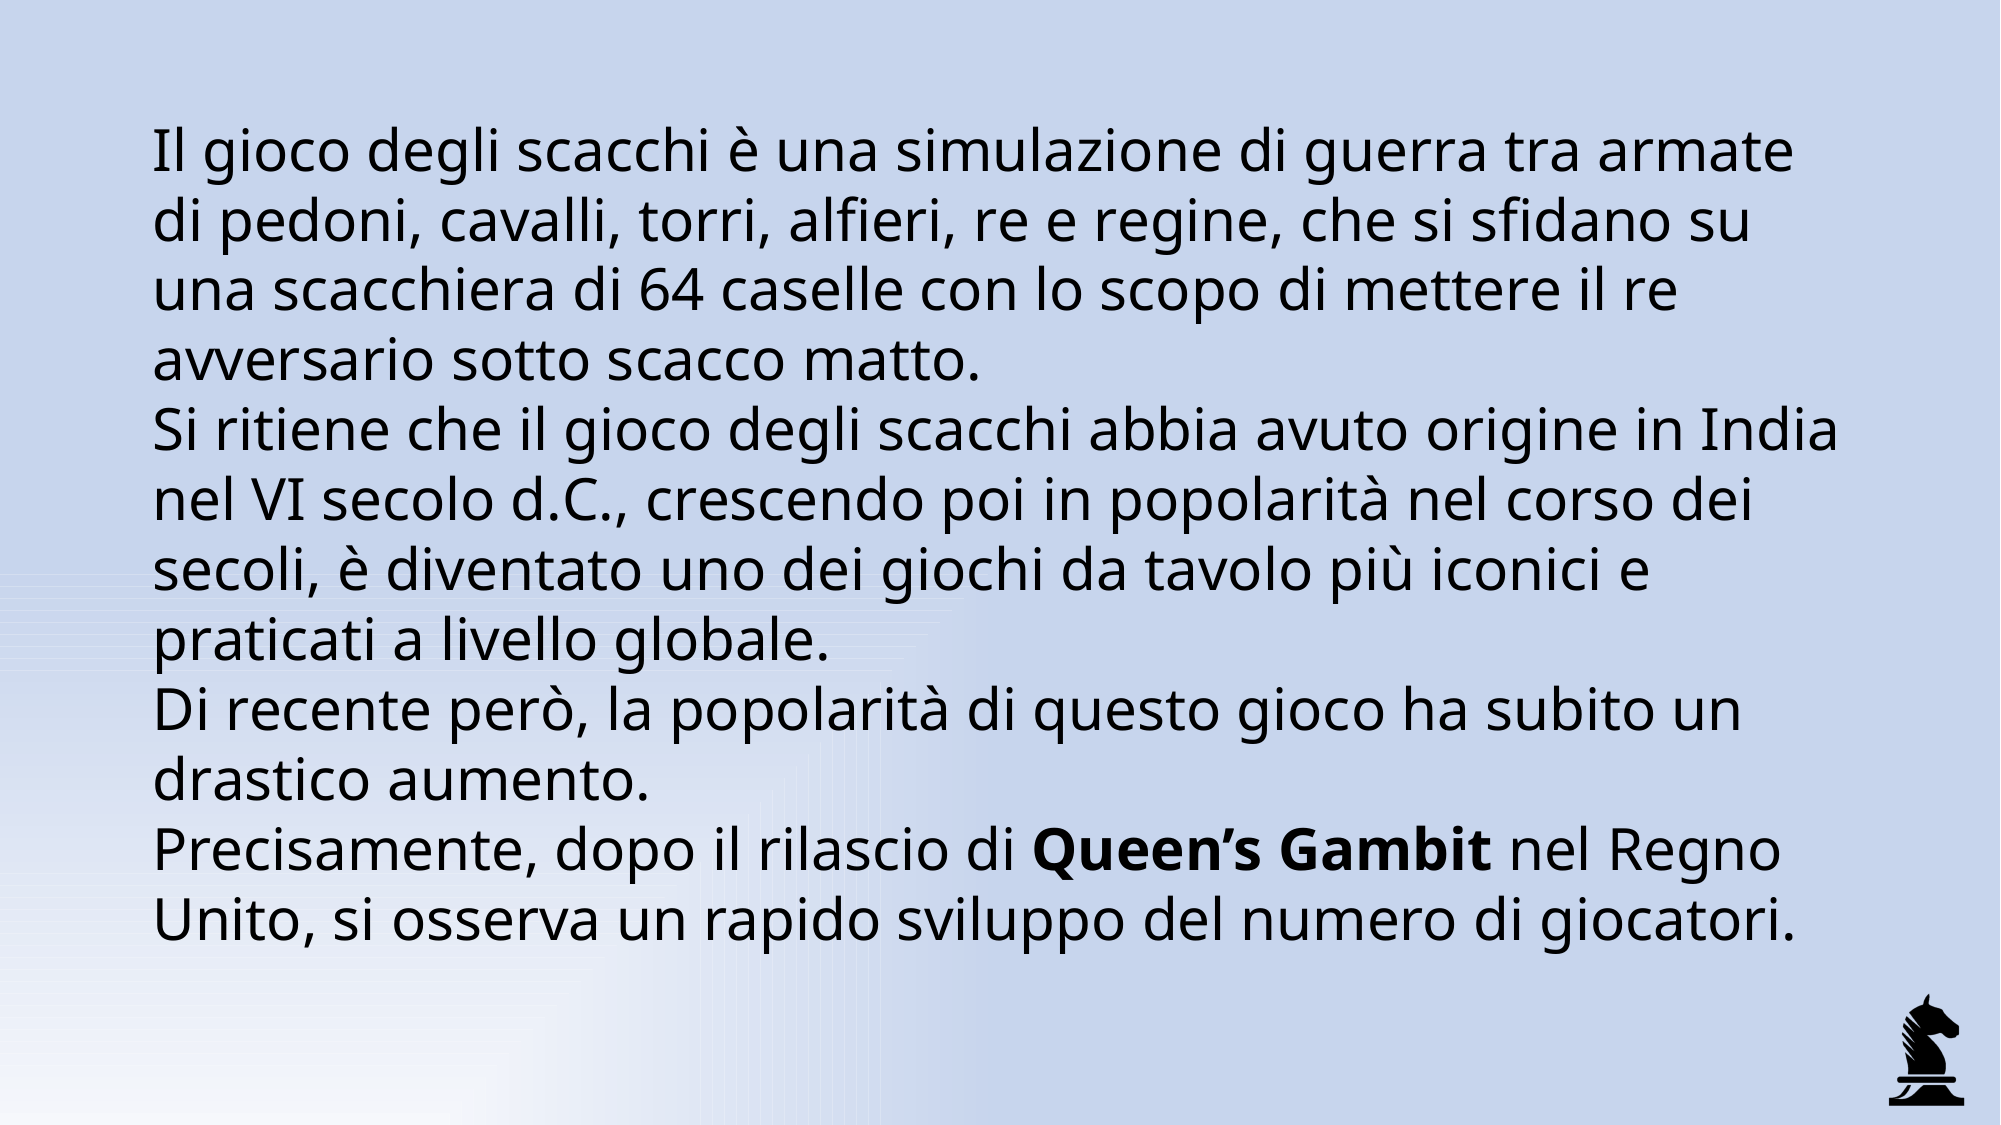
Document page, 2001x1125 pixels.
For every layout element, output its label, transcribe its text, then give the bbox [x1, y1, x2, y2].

title Il gioco degli scacchi è una simulazione di guerra tra armate di pedoni, cavalli, torri, alfieri, re e regine, che si sfidano su una scacchiera di 64 caselle con lo scopo di mettere il re avversario sotto scacco matto. Si ritiene che il gioco degli scacchi abbia avuto origine in India nel VI secolo d.C., crescendo poi in popolarità nel corso dei secoli, è diventato uno dei giochi da tavolo più iconici e praticati a livello globale. Di recente però, la popolarità di questo gioco ha subito un drastico aumento. Precisamente, dopo il rilascio di Queen’s Gambit nel Regno Unito, si osserva un rapido sviluppo del numero di giocatori. [137, 100, 1863, 1025]
picture [1850, 975, 2000, 1125]
